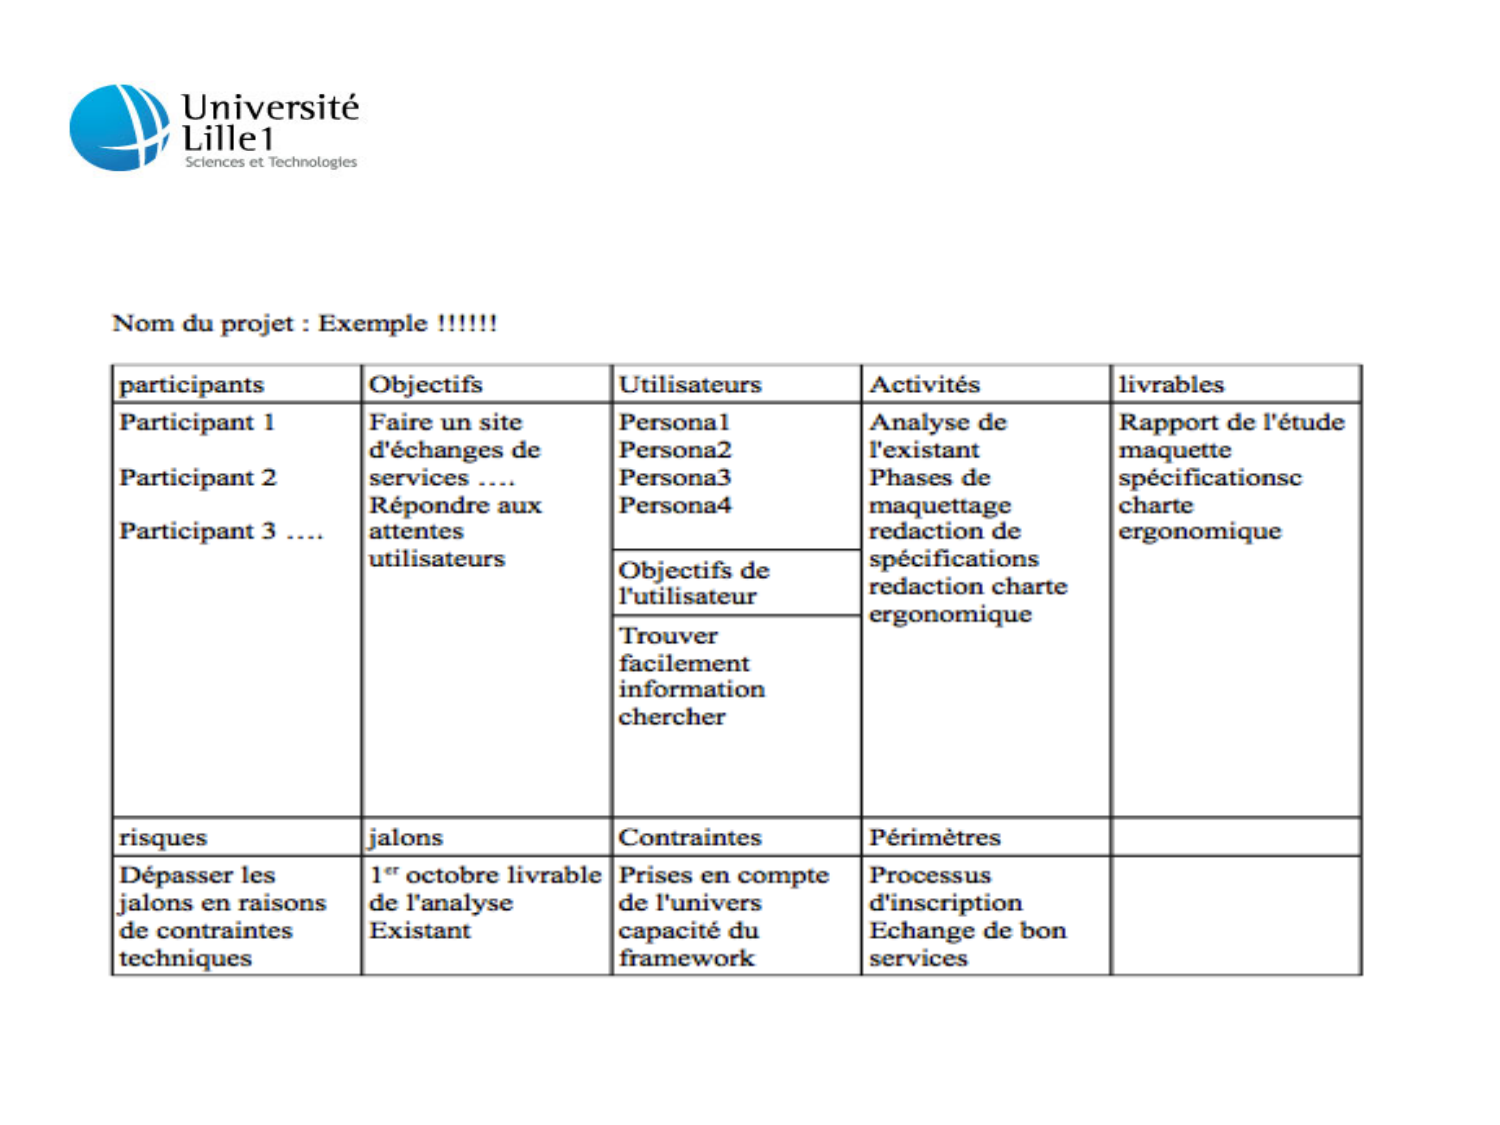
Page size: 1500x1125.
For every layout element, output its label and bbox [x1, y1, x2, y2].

picture [94, 296, 1382, 1006]
picture [56, 70, 390, 178]
